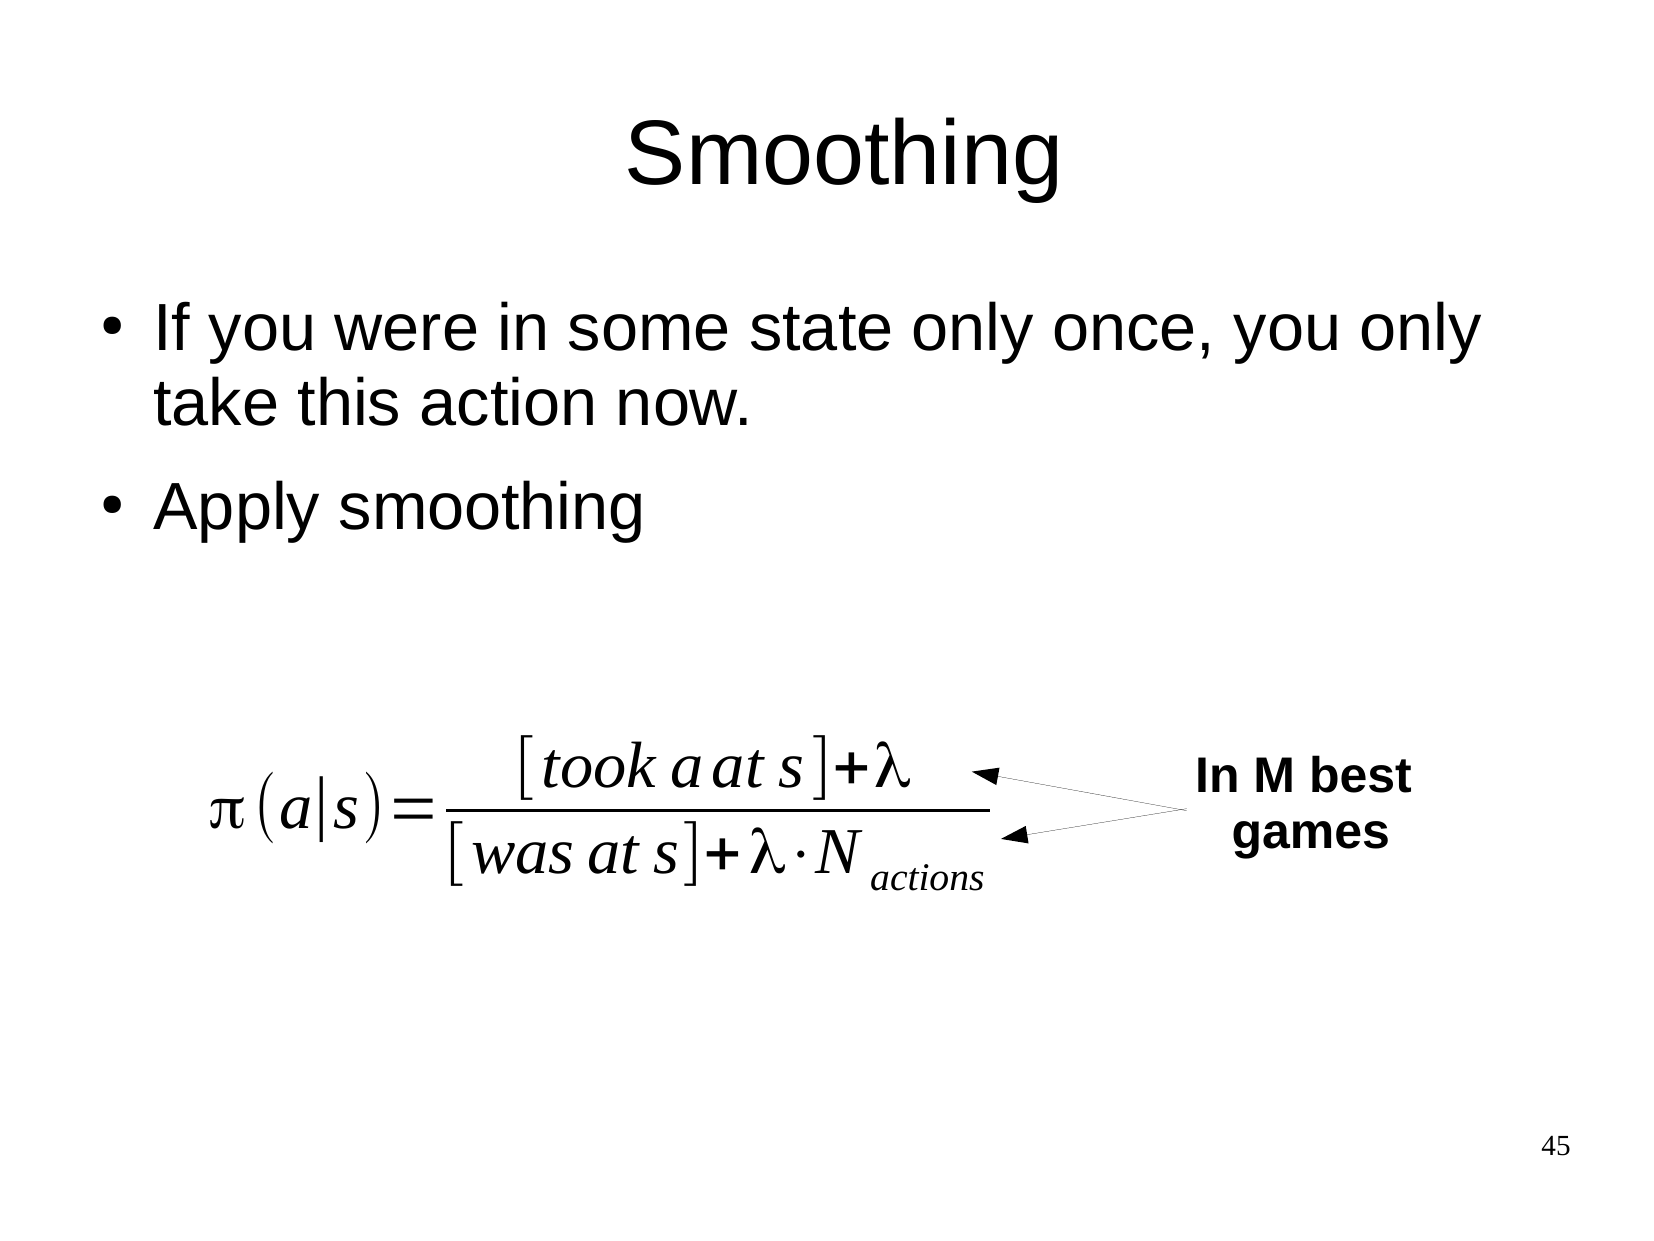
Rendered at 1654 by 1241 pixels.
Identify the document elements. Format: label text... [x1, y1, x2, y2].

list If you were in some state only once, you only take this action now. Apply smoothing [82, 290, 1571, 1241]
title Smoothing [82, 49, 1571, 257]
chart [192, 730, 1008, 899]
text_box In M best games [1180, 739, 1428, 868]
